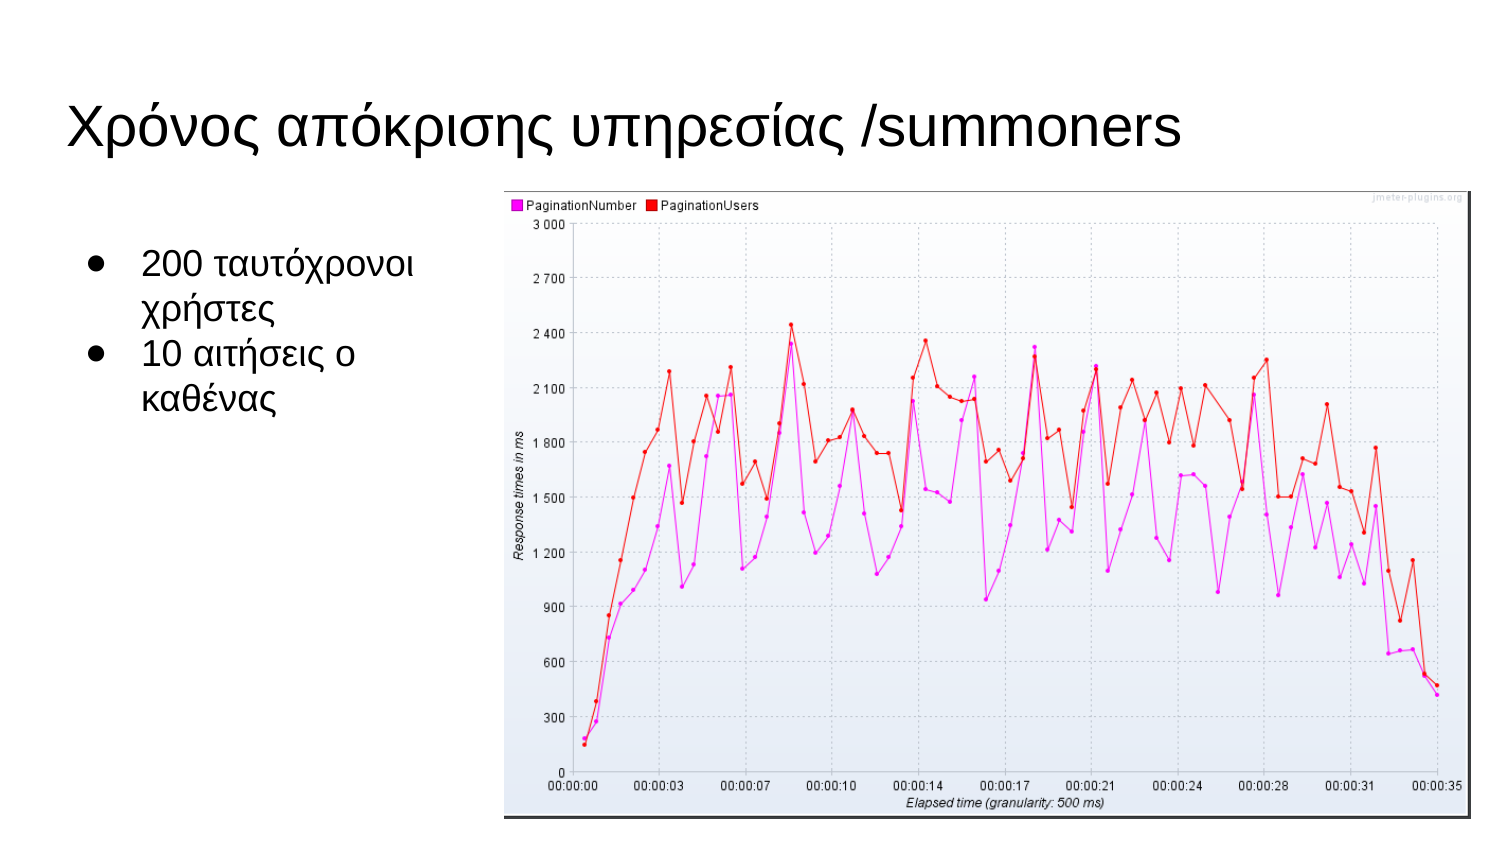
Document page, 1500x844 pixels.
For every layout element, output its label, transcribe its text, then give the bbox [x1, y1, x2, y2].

picture [504, 191, 1471, 819]
title Χρόνος απόκρισης υπηρεσίας /summoners [51, 72, 1449, 167]
text_box 200 ταυτόχρονοι χρήστες 10 αιτήσεις ο καθένας [51, 224, 479, 757]
